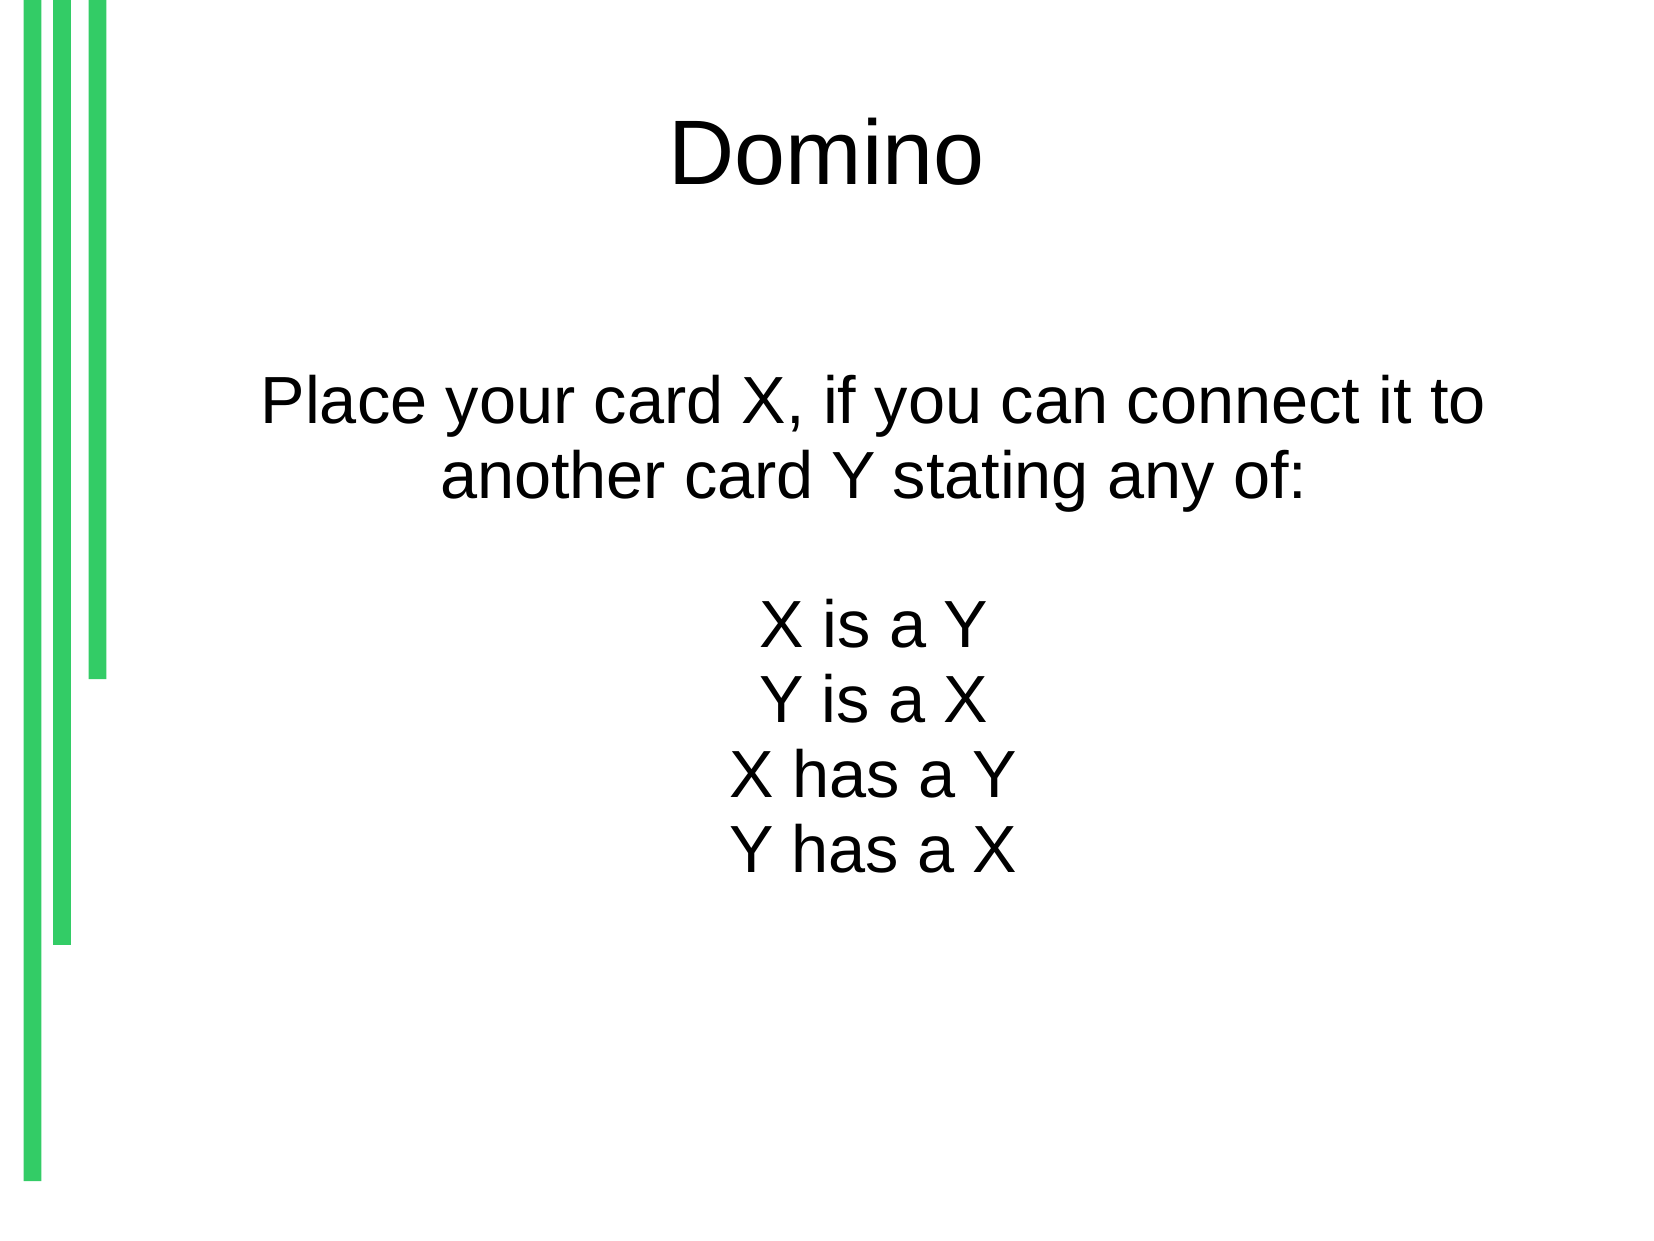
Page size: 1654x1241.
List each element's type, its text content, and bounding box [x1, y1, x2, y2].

title Domino [82, 49, 1571, 257]
subtitle Place your card X, if you can connect it to another card Y stating any of: X is a Y Y is a X X has a Y Y has a X [177, 290, 1571, 1109]
